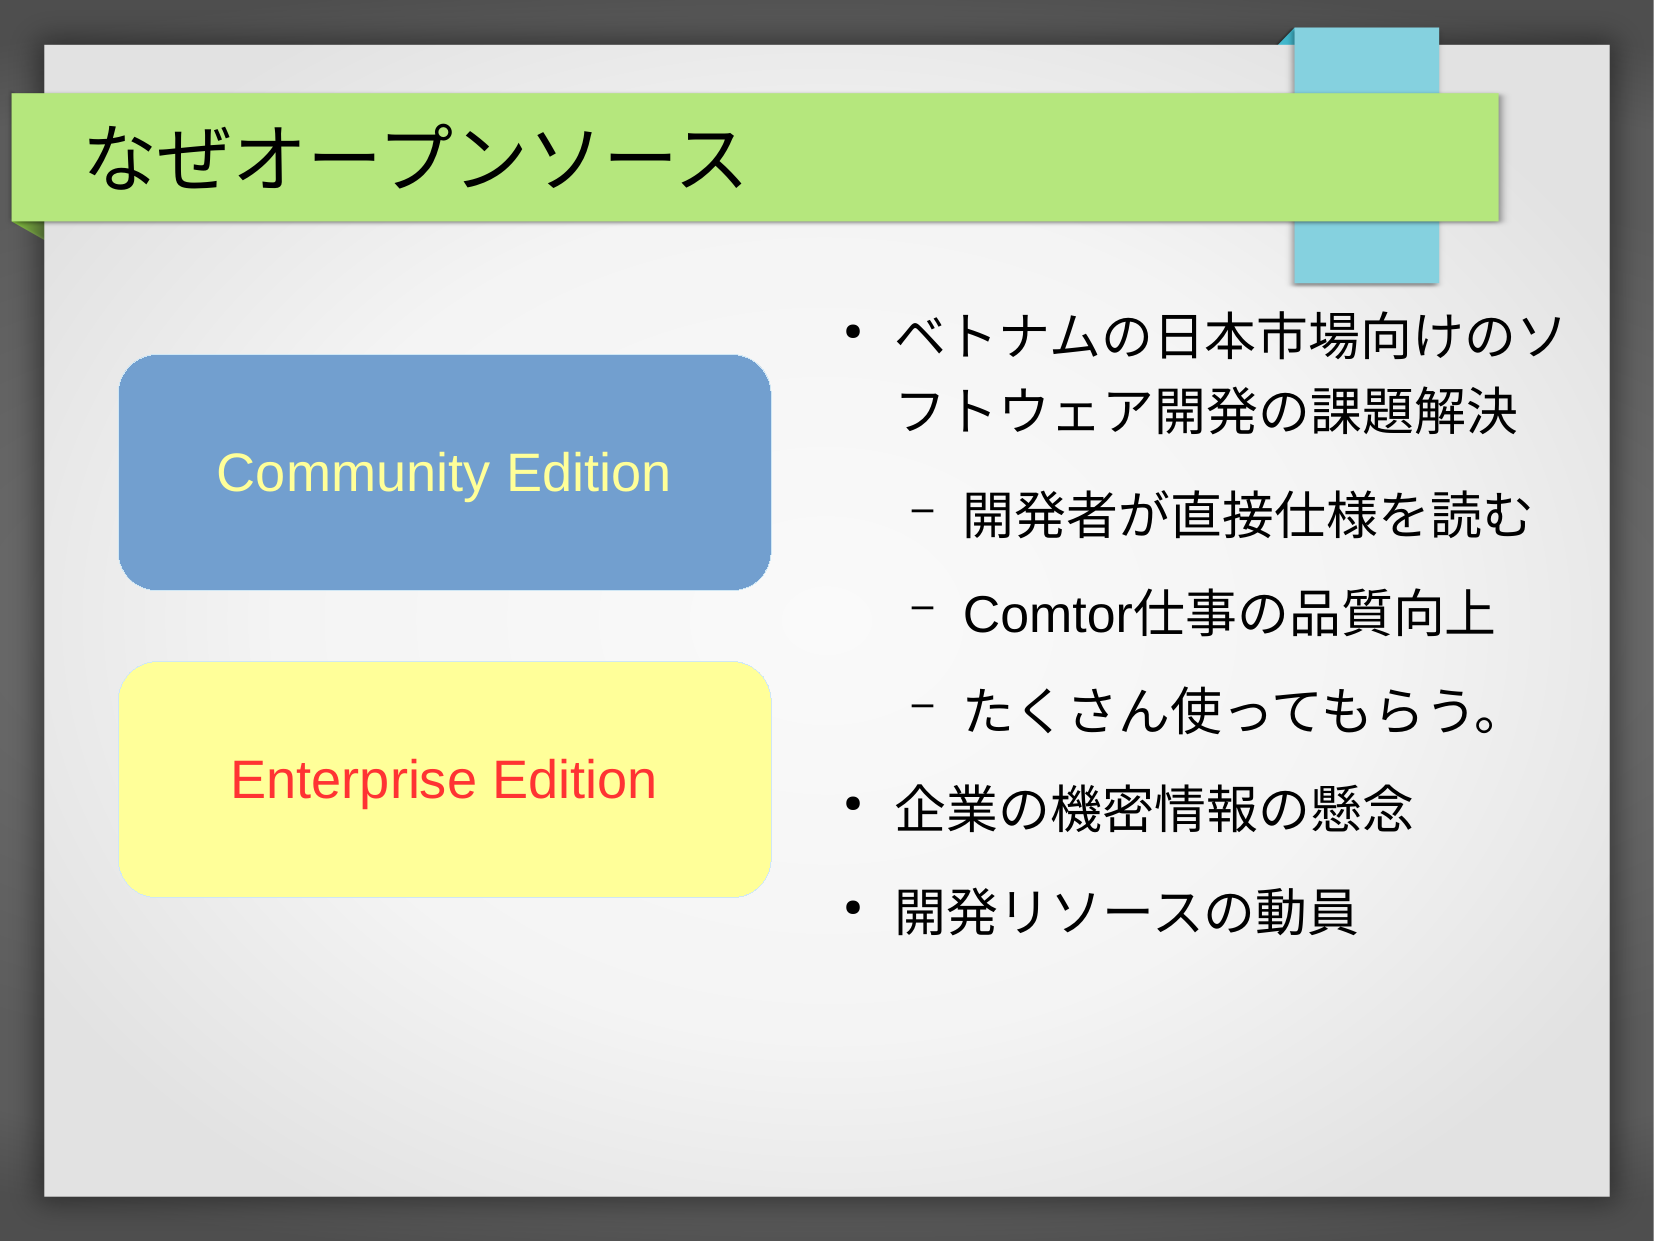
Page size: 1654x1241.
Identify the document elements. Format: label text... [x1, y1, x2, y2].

picture [0, 0, 1654, 1241]
text_box Enterprise Edition [118, 661, 772, 898]
title なぜオープンソース [82, 94, 1264, 213]
text_box Community Edition [118, 354, 772, 591]
list ベトナムの日本市場向けのソフトウェア開発の課題解決 開発者が直接仕様を読む Comtor仕事の品質向上 たくさん使ってもらう。 企業の機密情報の懸念 開発リソースの動員 [826, 295, 1571, 1015]
